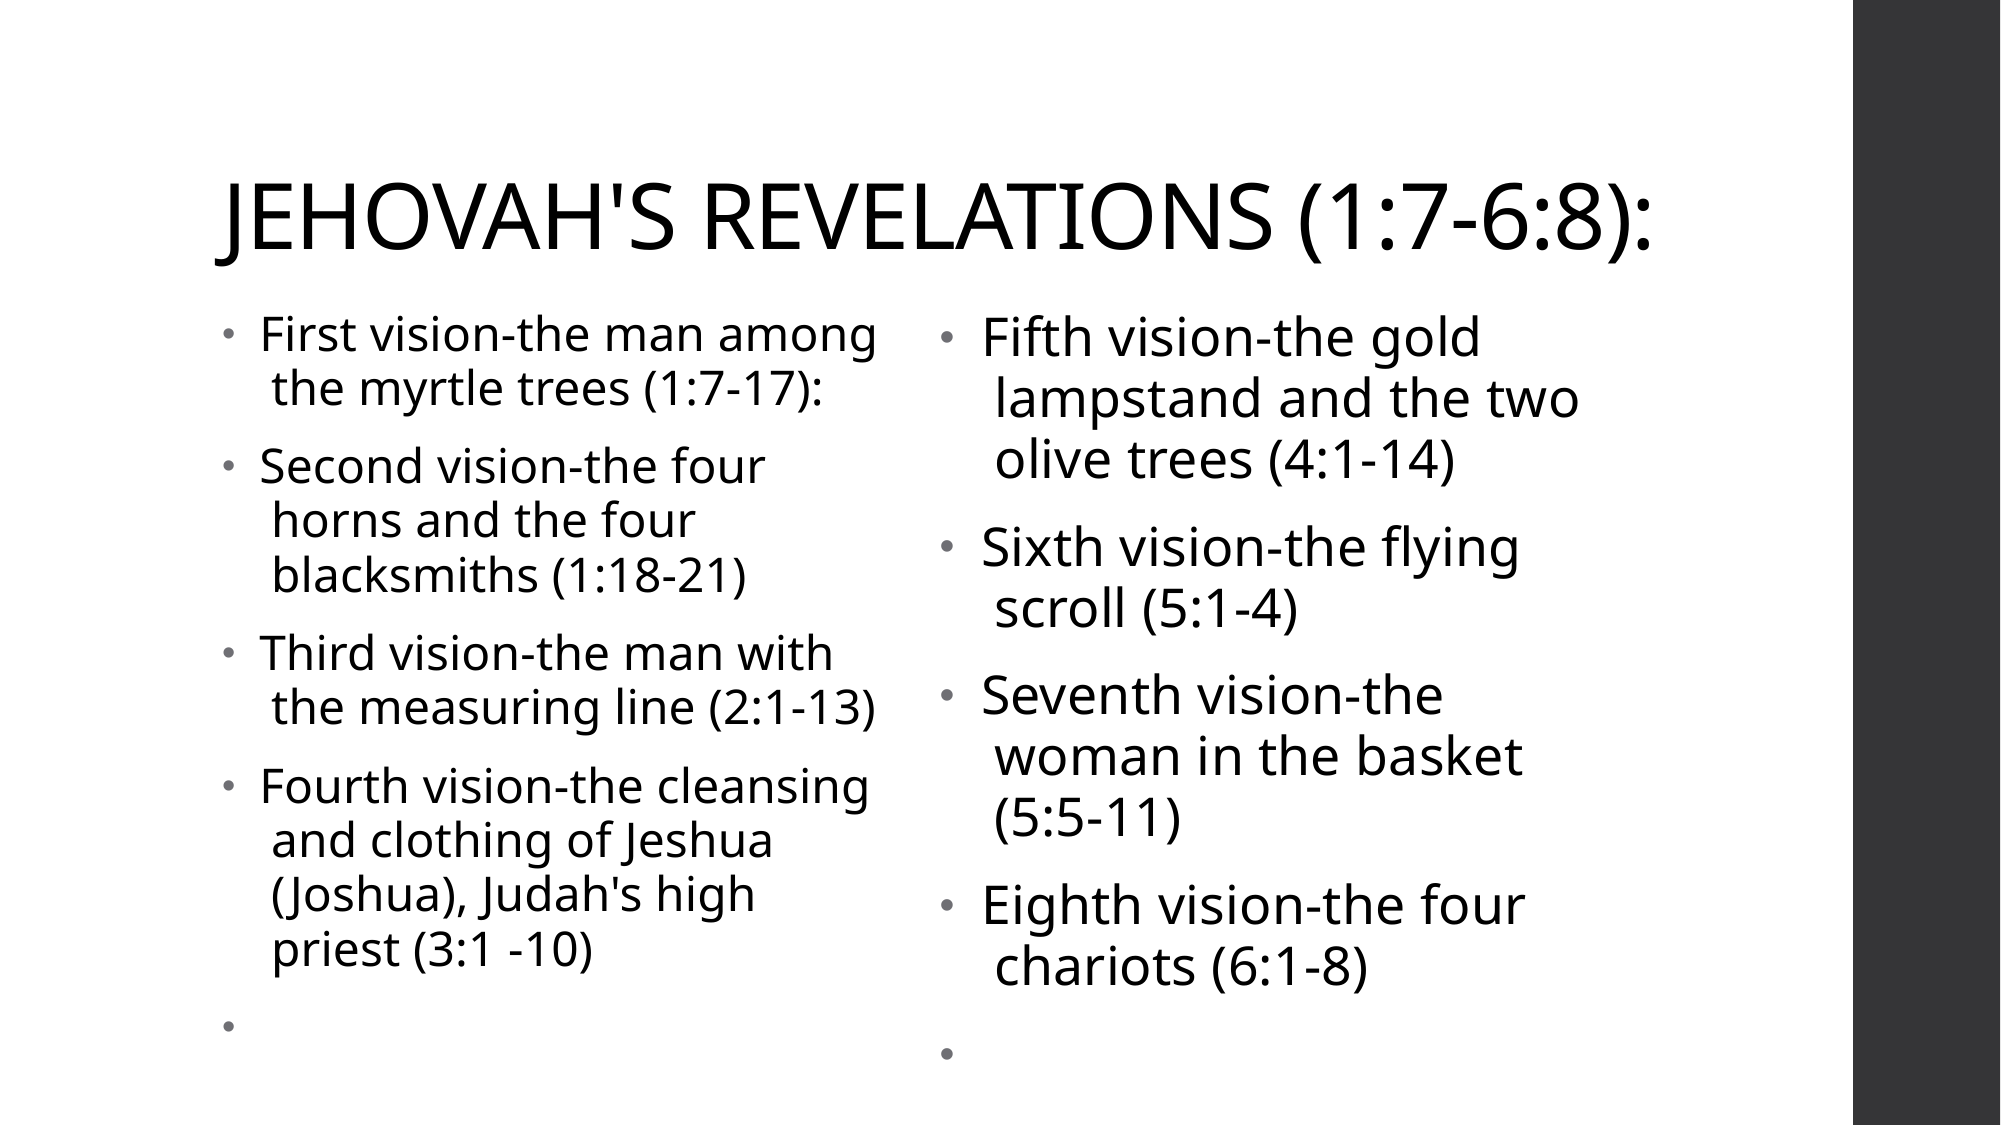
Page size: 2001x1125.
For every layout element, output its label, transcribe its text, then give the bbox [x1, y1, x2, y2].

title JEHOVAH'S REVELATIONS (1:7-6:8): [206, 60, 1797, 278]
list First vision-the man among the myrtle trees (1:7-17): Second vision-the four horns and the four blacksmiths (1:18-21) Third vision-the man with the measuring line (2:1-13) Fourth vision-the cleansing and clothing of Jeshua (Joshua), Judah's high priest (3:1 -10) [207, 299, 900, 1014]
list Fifth vision-the gold lampstand and the two olive trees (4:1-14) Sixth vision-the flying scroll (5:1-4) Seventh vision-the woman in the basket (5:5-11) Eighth vision-the four chariots (6:1-8) [924, 299, 1617, 1014]
